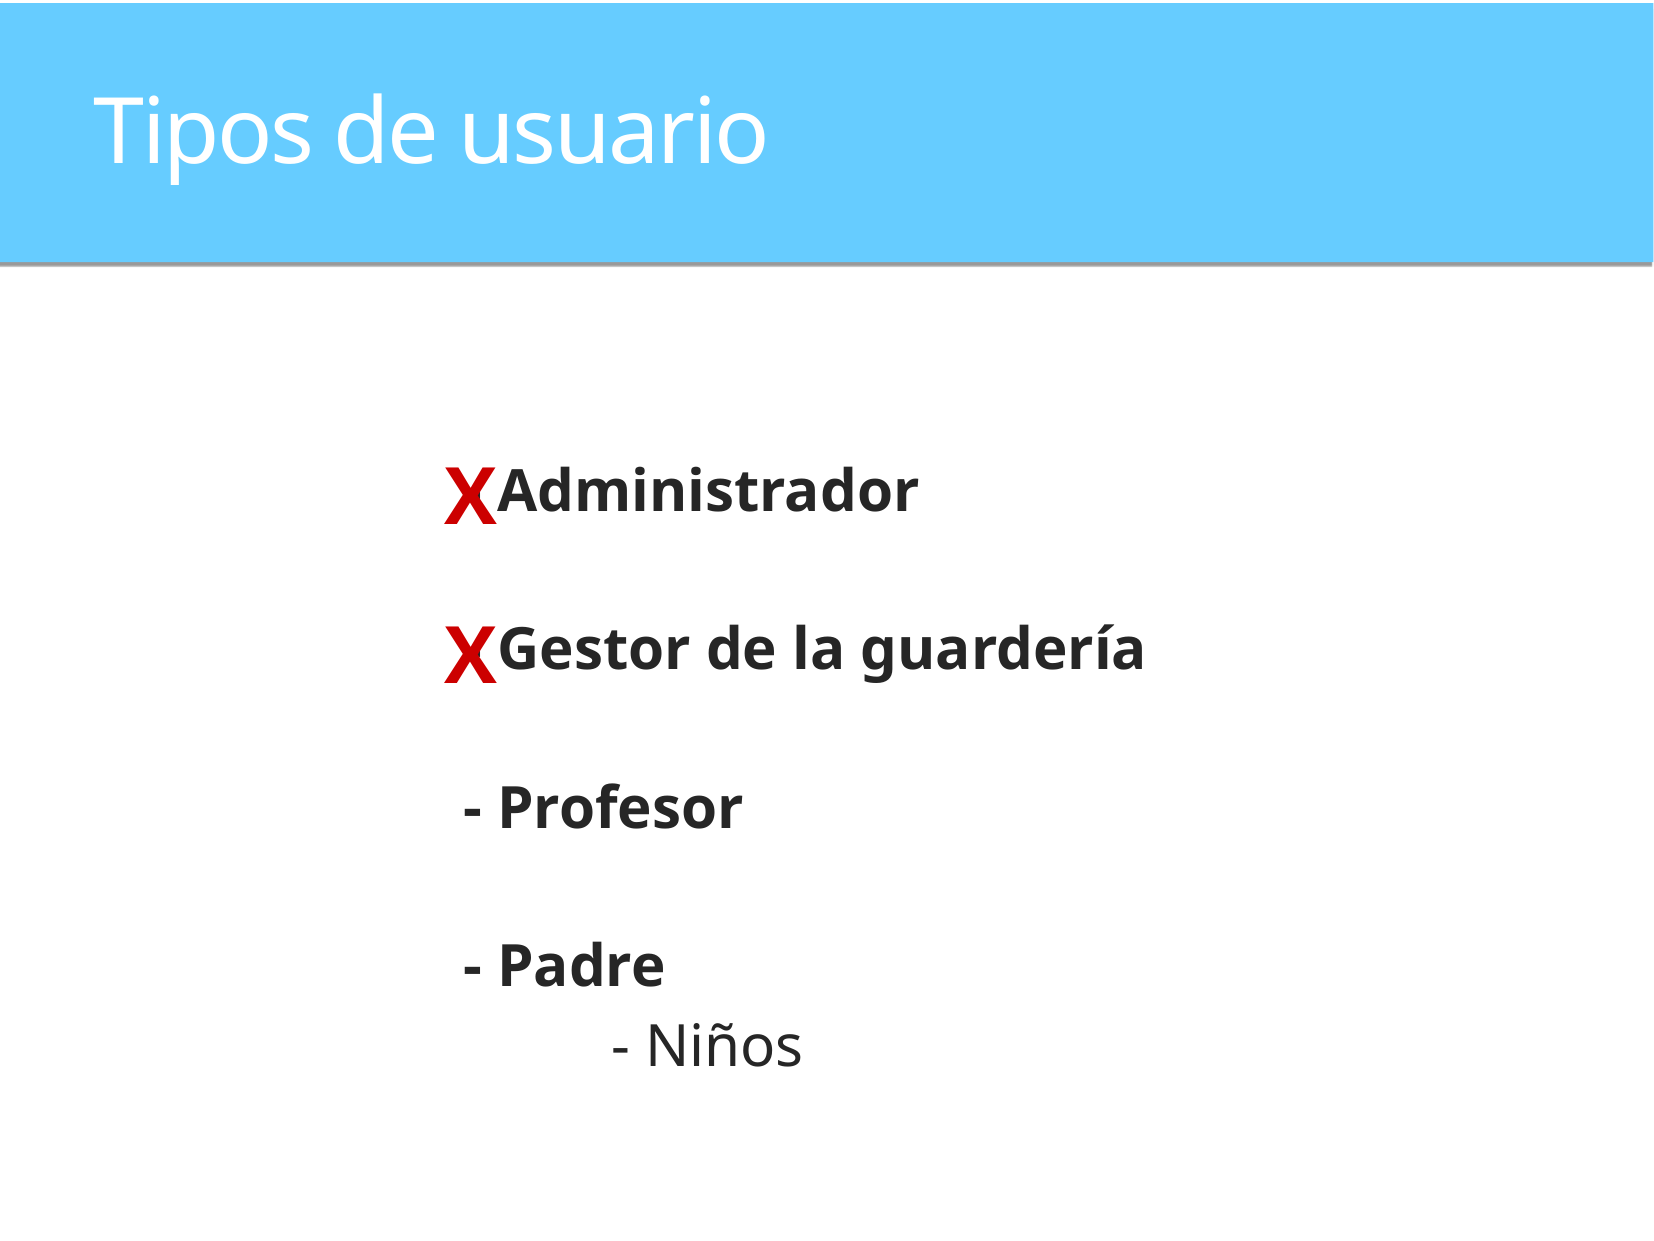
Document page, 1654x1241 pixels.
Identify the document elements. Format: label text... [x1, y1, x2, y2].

text_box - Administrador - Gestor de la guardería - Profesor - Padre - Niños [448, 441, 1371, 1134]
text_box [0, 3, 1654, 263]
text_box X X [429, 431, 532, 709]
title Tipos de usuario [78, 26, 1571, 233]
